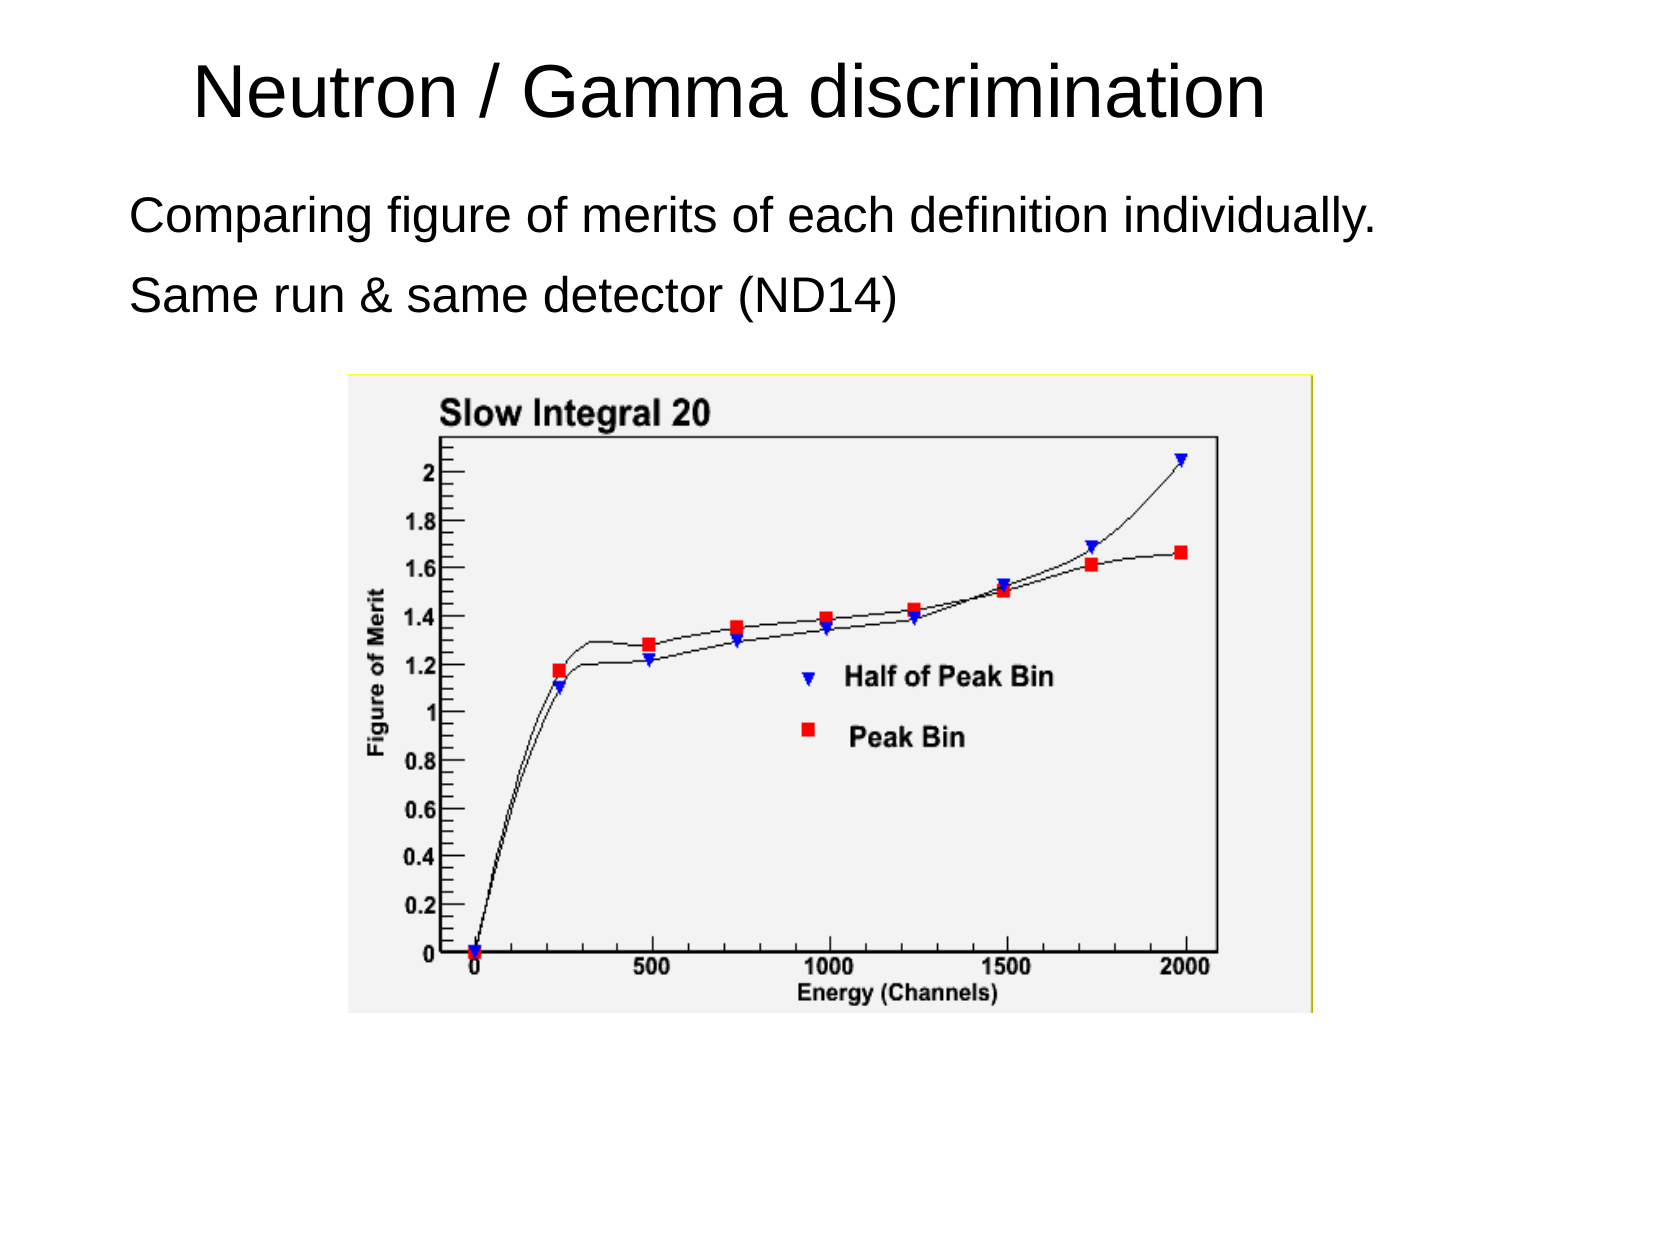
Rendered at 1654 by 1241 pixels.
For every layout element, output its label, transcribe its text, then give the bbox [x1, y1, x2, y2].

text_box Comparing figure of merits of each definition individually. Same run & same detector (ND14) [114, 179, 1463, 331]
text_box Neutron / Gamma discrimination [177, 42, 1654, 155]
picture [348, 374, 1313, 1013]
